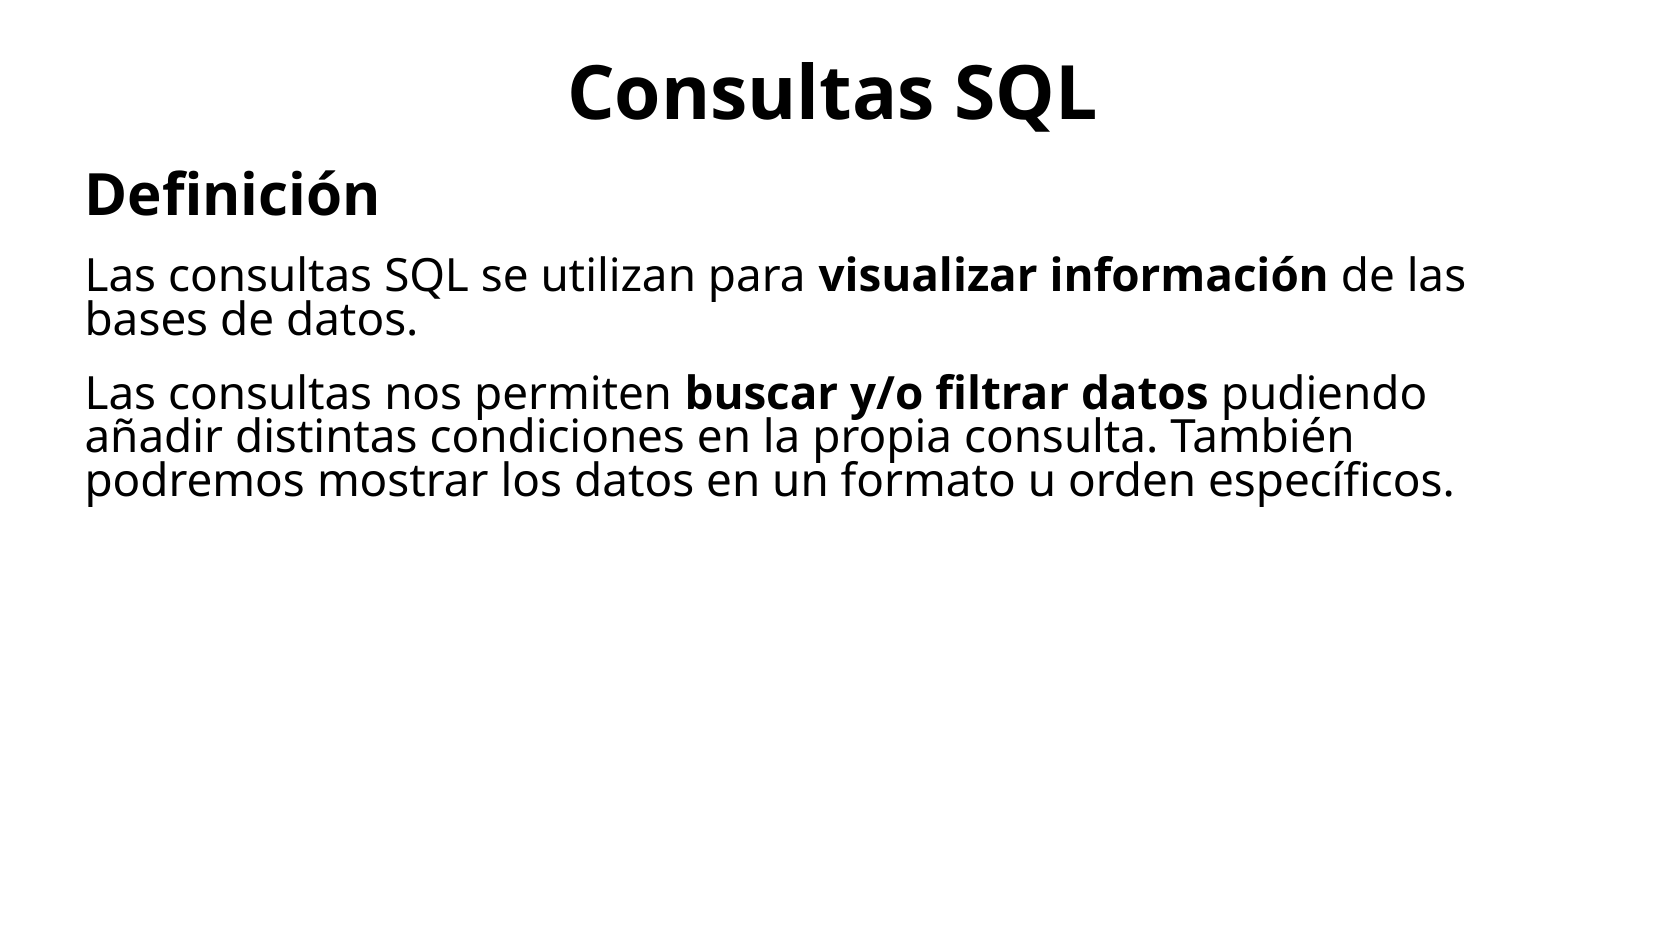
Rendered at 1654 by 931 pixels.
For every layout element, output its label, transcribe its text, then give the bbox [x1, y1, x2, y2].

title Consultas SQL [88, 11, 1577, 168]
subtitle Definición Las consultas SQL se utilizan para visualizar información de las bases de datos. Las consultas nos permiten buscar y/o filtrar datos pudiendo añadir distintas condiciones en la propia consulta. También podremos mostrar los datos en un formato u orden específicos. [84, 171, 1573, 914]
